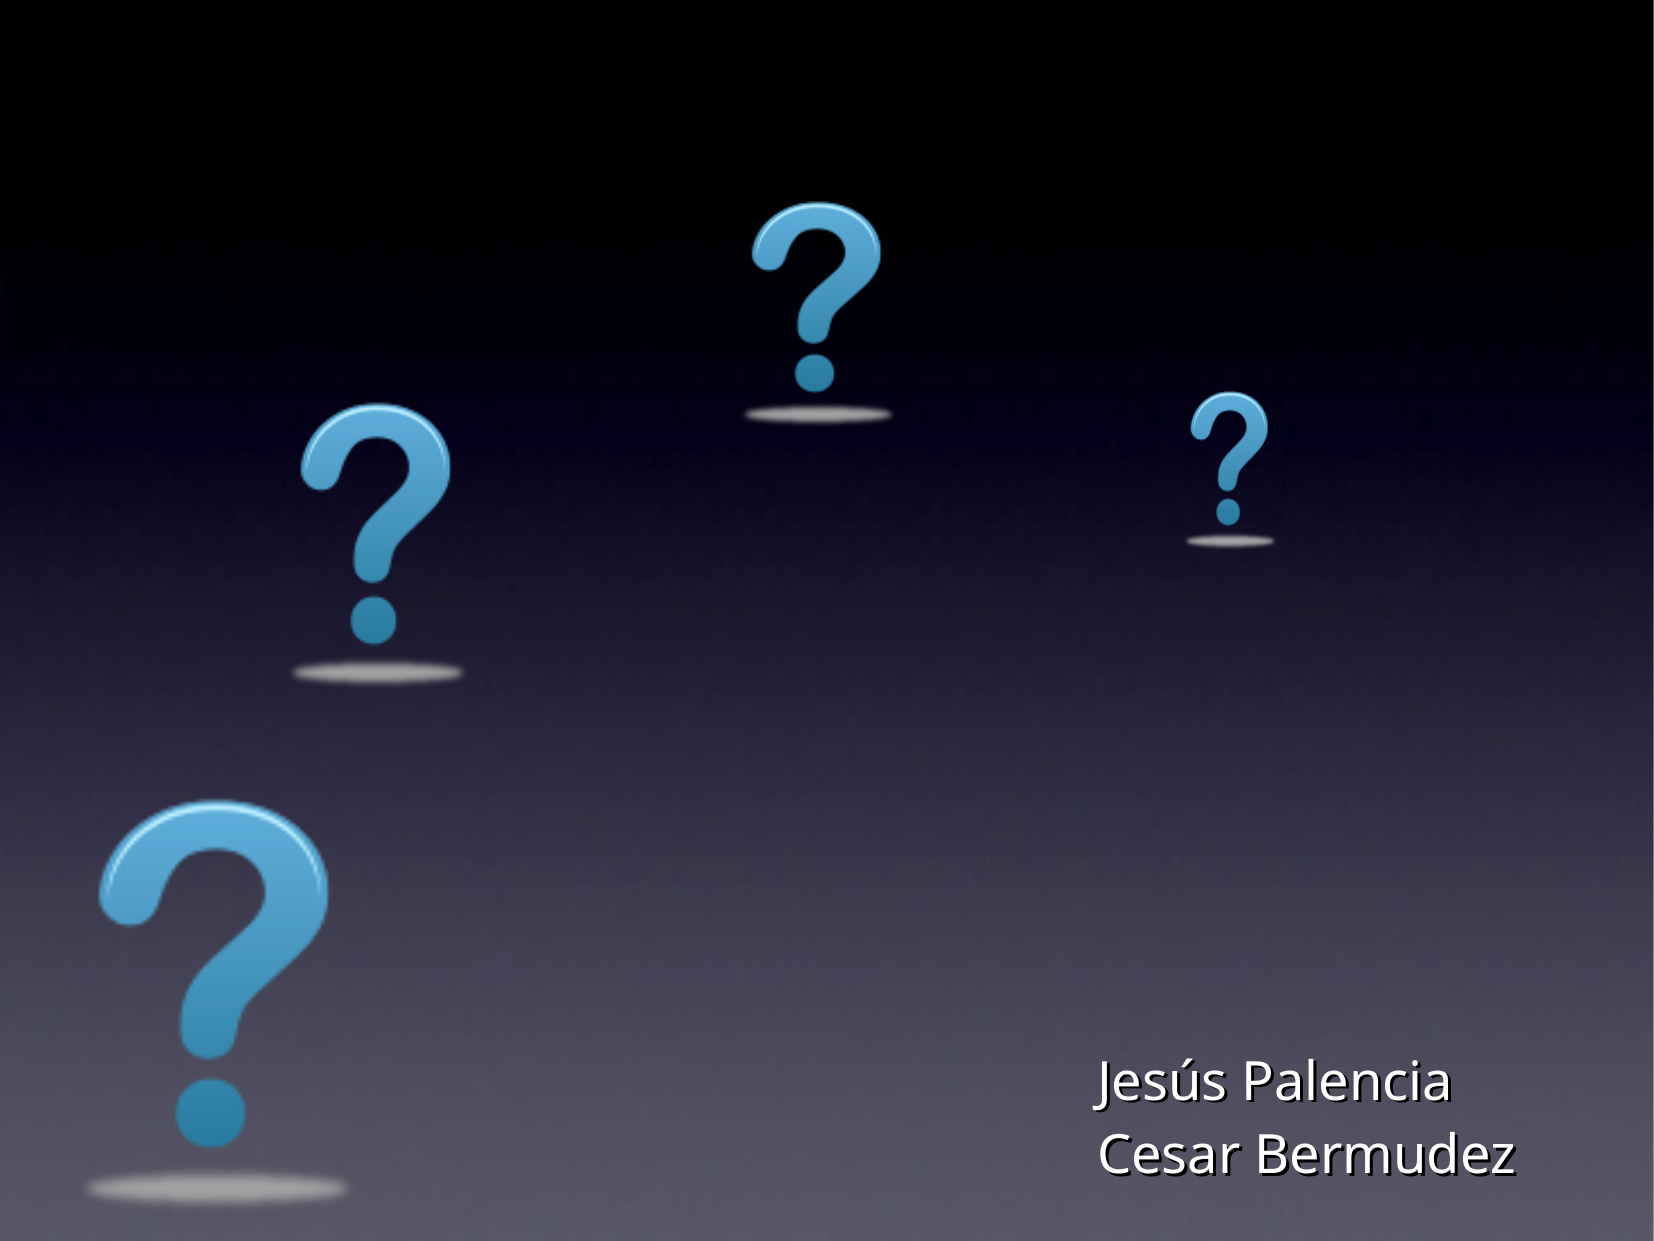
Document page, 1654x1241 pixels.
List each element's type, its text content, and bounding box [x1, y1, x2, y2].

text_box Jesús Palencia Cesar Bermudez [1082, 1034, 1583, 1174]
picture [0, 0, 1654, 1241]
